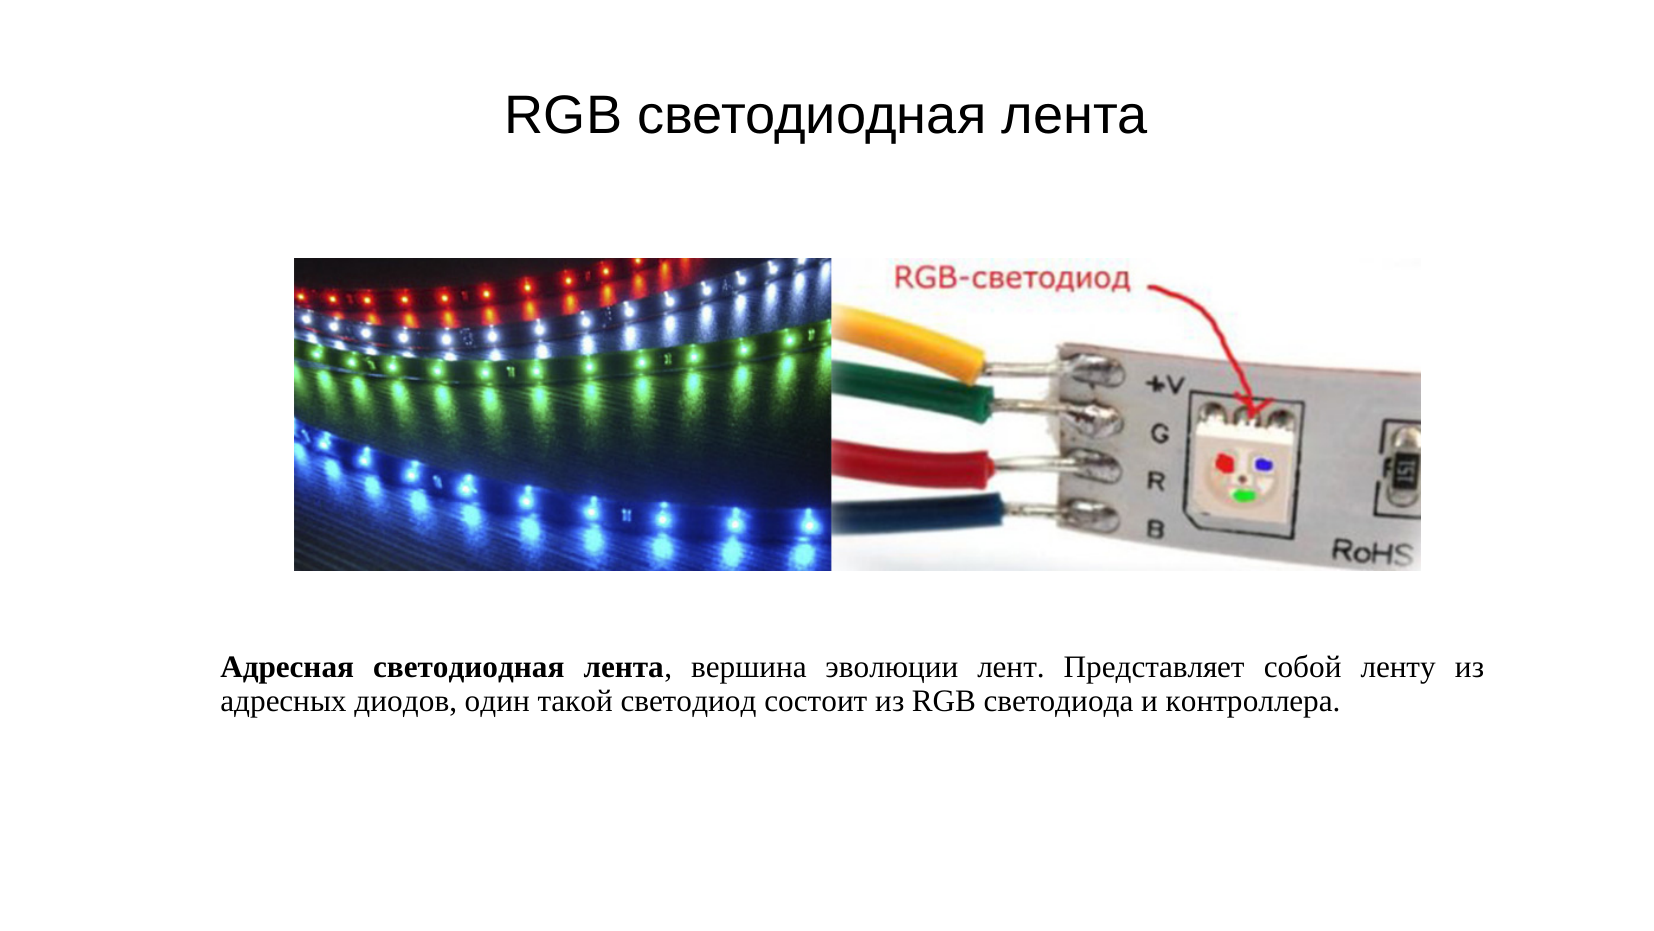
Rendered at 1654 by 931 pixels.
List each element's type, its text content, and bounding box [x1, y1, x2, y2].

picture [294, 258, 1421, 571]
text_box Адресная светодиодная лента, вершина эволюции лент. Представляет собой ленту из адресных диодов, один такой светодиод состоит из RGB светодиода и контроллера. [205, 642, 1500, 841]
title RGB светодиодная лента [82, 37, 1571, 193]
